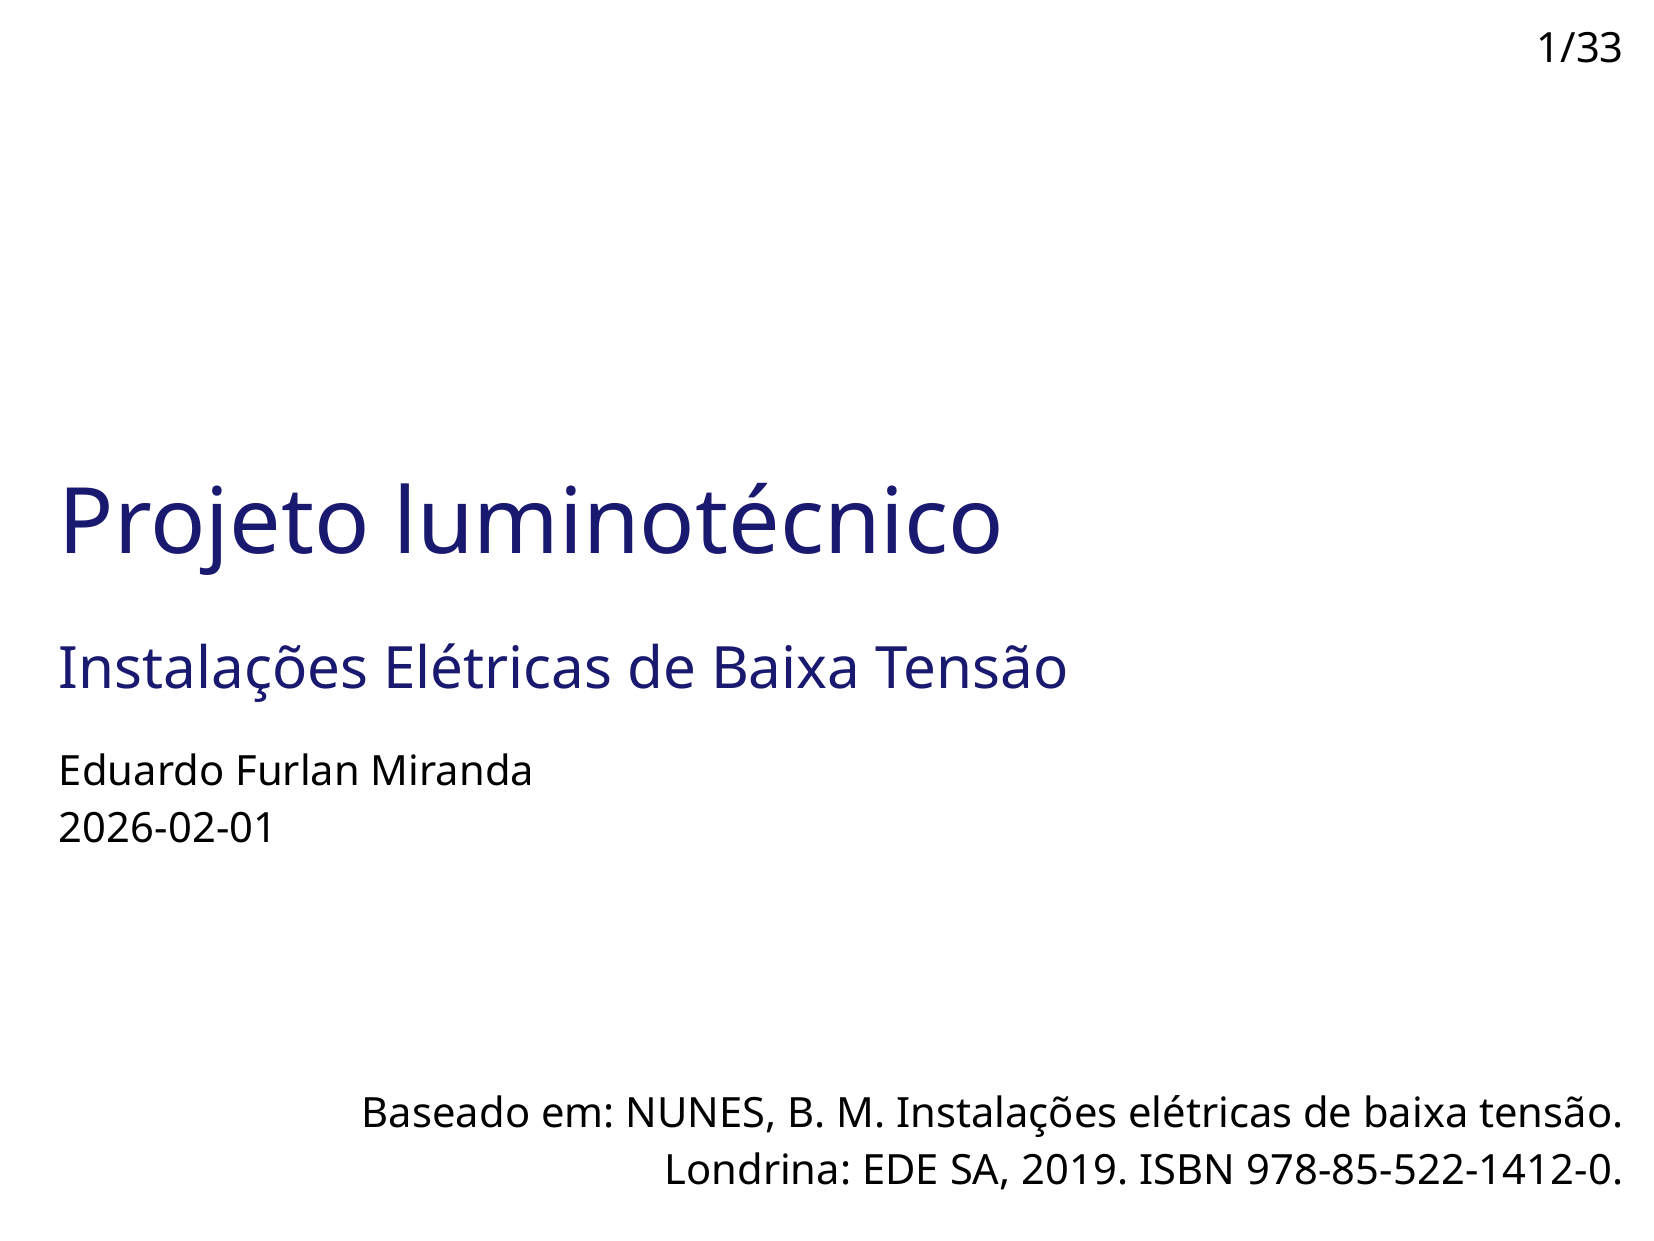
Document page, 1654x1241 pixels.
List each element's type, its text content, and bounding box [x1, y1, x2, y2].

title Projeto luminotécnico [59, 330, 1625, 581]
list Instalações Elétricas de Baixa Tensão Eduardo Furlan Miranda 2026-02-01 Baseado em: NUNES, B. M. Instalações elétricas de baixa tensão. Londrina: EDE SA, 2019. ISBN 978-85-522-1412-0. [59, 625, 1625, 1217]
